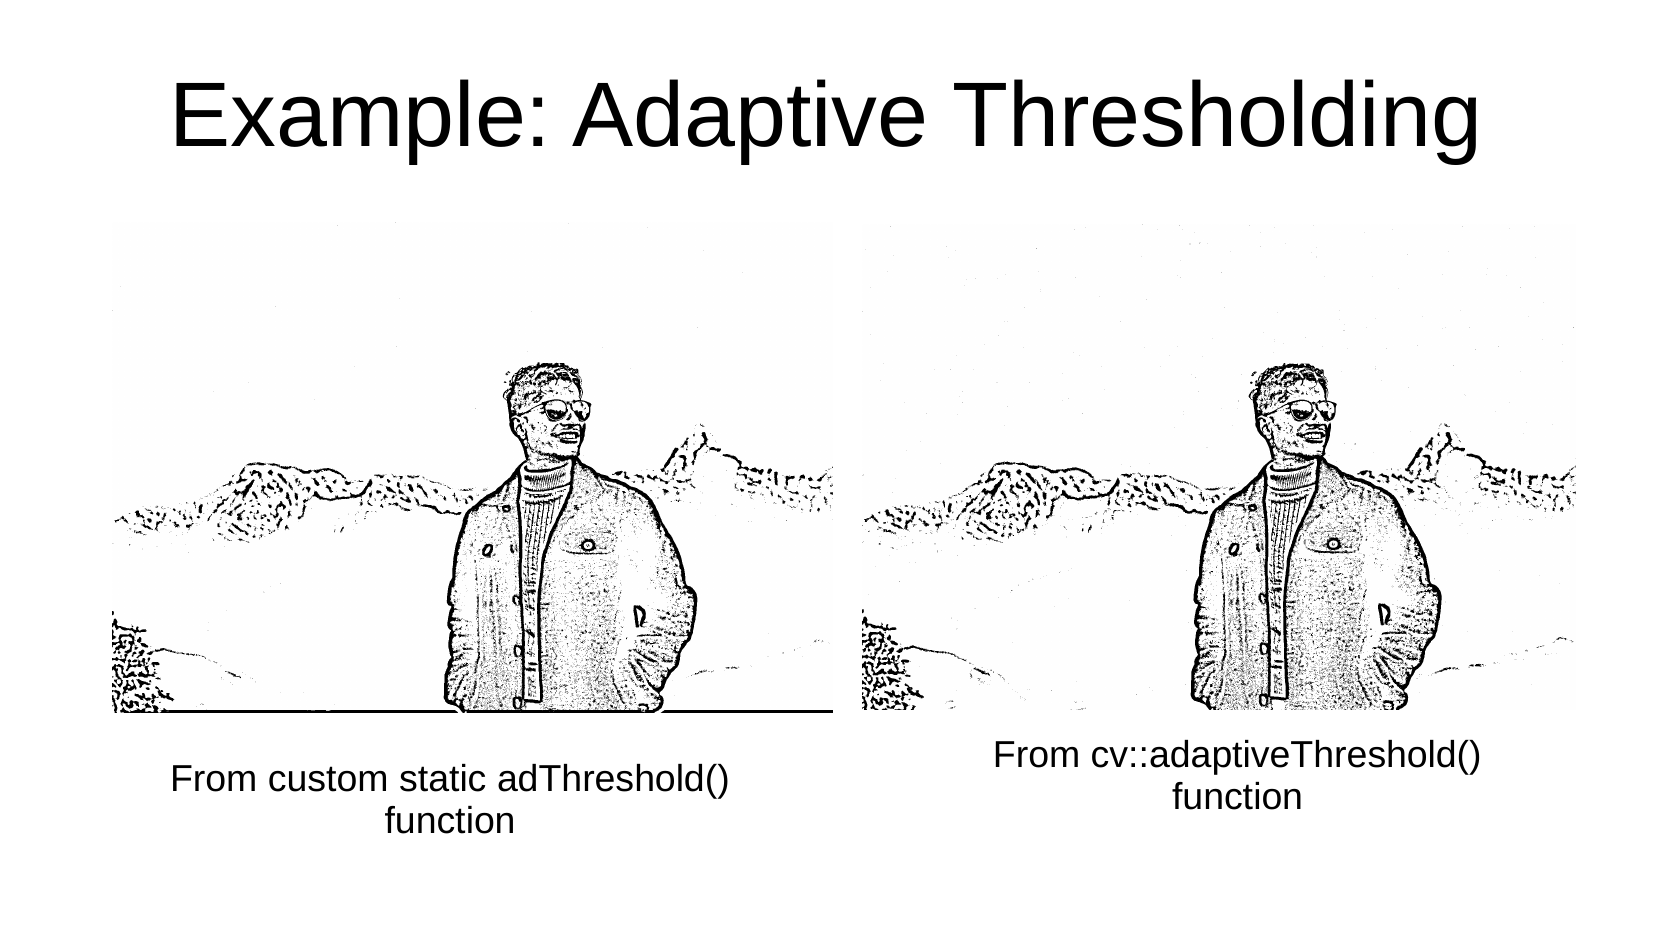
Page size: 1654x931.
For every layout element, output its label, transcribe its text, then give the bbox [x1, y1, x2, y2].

title Example: Adaptive Thresholding [82, 37, 1571, 193]
text_box From custom static adThreshold() function [150, 750, 751, 849]
text_box From cv::adaptiveThreshold() function [937, 726, 1538, 826]
picture [862, 224, 1576, 710]
picture [112, 222, 833, 713]
